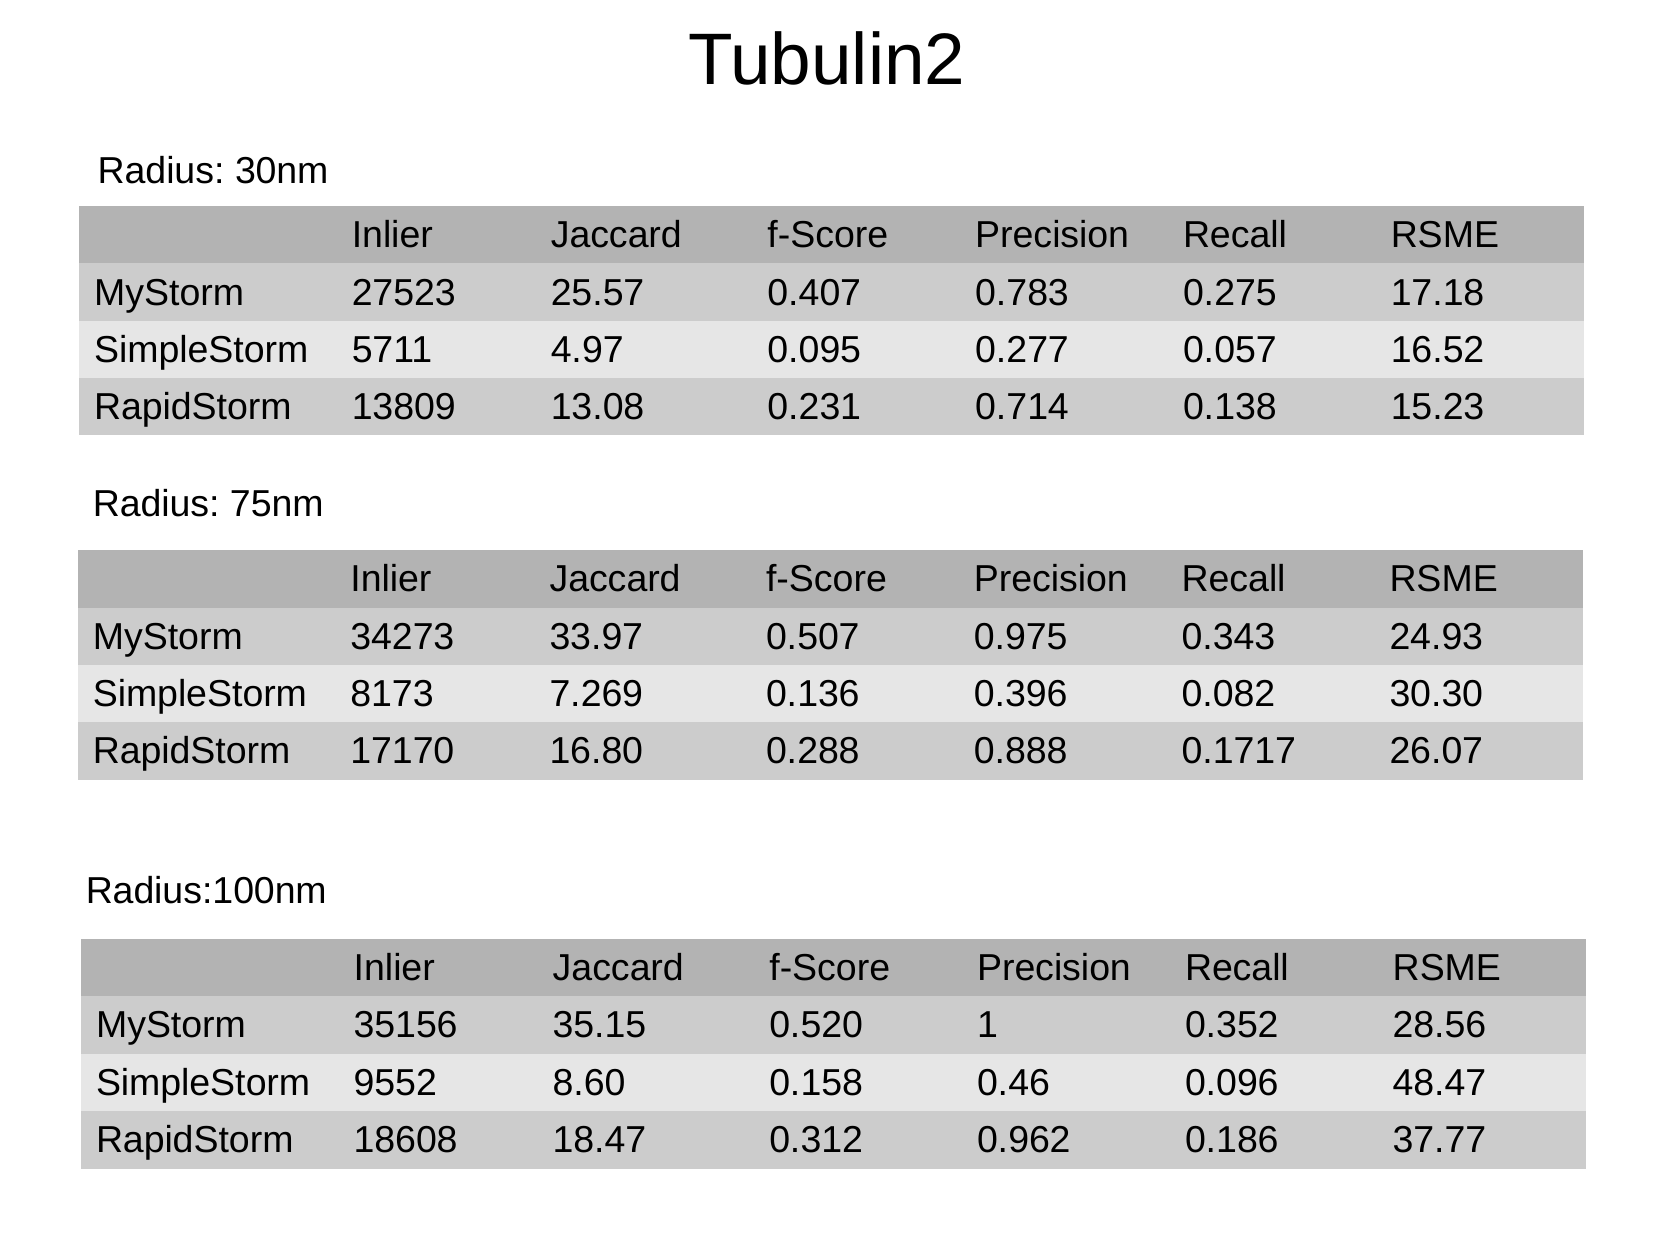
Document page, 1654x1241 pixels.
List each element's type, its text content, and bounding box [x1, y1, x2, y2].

table_cell 0.288 [751, 722, 959, 780]
table_header [81, 939, 339, 996]
table_cell 0.1717 [1167, 722, 1375, 780]
table_cell 0.507 [751, 608, 959, 665]
table_cell 1 [962, 996, 1170, 1054]
table_header f-Score [755, 939, 962, 996]
table_cell 0.312 [755, 1111, 962, 1169]
table_cell 0.714 [960, 378, 1168, 435]
table_cell 0.186 [1170, 1111, 1378, 1169]
table_header RSME [1378, 939, 1586, 996]
table_cell 16.80 [535, 722, 751, 780]
table_cell 18608 [339, 1111, 538, 1169]
table_cell 0.396 [959, 665, 1167, 722]
table_cell MyStorm [78, 608, 336, 665]
table_header Jaccard [535, 550, 751, 608]
table_cell 16.52 [1376, 321, 1584, 378]
table_cell 27523 [337, 263, 536, 321]
table_cell RapidStorm [81, 1111, 339, 1169]
table_cell 37.77 [1378, 1111, 1586, 1169]
table_cell 34273 [336, 608, 535, 665]
table_cell 33.97 [535, 608, 751, 665]
table_cell 48.47 [1378, 1054, 1586, 1111]
table_cell 13809 [337, 378, 536, 435]
table_header f-Score [753, 206, 960, 263]
table_header Inlier [336, 550, 535, 608]
table_cell 5711 [337, 321, 536, 378]
table_cell 15.23 [1376, 378, 1584, 435]
table_cell SimpleStorm [78, 665, 336, 722]
table_cell 0.888 [959, 722, 1167, 780]
table_cell 0.407 [753, 263, 960, 321]
table_cell 25.57 [536, 263, 753, 321]
table_header f-Score [751, 550, 959, 608]
table_cell 26.07 [1375, 722, 1583, 780]
table_cell 0.158 [755, 1054, 962, 1111]
table_header [79, 206, 337, 263]
table_cell SimpleStorm [79, 321, 337, 378]
table_header Recall [1170, 939, 1378, 996]
table_cell 28.56 [1378, 996, 1586, 1054]
table_cell SimpleStorm [81, 1054, 339, 1111]
table_header Precision [959, 550, 1167, 608]
table_cell 0.46 [962, 1054, 1170, 1111]
table_cell 35156 [339, 996, 538, 1054]
text_box Radius: 75nm [78, 475, 433, 532]
table_cell 9552 [339, 1054, 538, 1111]
table_cell 0.057 [1168, 321, 1376, 378]
table_cell 0.136 [751, 665, 959, 722]
text_box Radius: 30nm [82, 141, 402, 199]
table_cell MyStorm [79, 263, 337, 321]
table_header Recall [1167, 550, 1375, 608]
table_cell 17.18 [1376, 263, 1584, 321]
table_cell 0.783 [960, 263, 1168, 321]
table_cell 0.277 [960, 321, 1168, 378]
table_cell 30.30 [1375, 665, 1583, 722]
table_cell 0.082 [1167, 665, 1375, 722]
table_cell 0.352 [1170, 996, 1378, 1054]
table_cell RapidStorm [79, 378, 337, 435]
table_cell 0.138 [1168, 378, 1376, 435]
table_cell 18.47 [538, 1111, 755, 1169]
table_header Jaccard [536, 206, 753, 263]
table_header Jaccard [538, 939, 755, 996]
table_cell 0.096 [1170, 1054, 1378, 1111]
table_cell RapidStorm [78, 722, 336, 780]
table_cell 4.97 [536, 321, 753, 378]
table_cell MyStorm [81, 996, 339, 1054]
table_header Recall [1168, 206, 1376, 263]
table_header RSME [1376, 206, 1584, 263]
text_box Radius:100nm [71, 862, 426, 920]
table_header Precision [962, 939, 1170, 996]
table_cell 35.15 [538, 996, 755, 1054]
table_cell 0.095 [753, 321, 960, 378]
table_header RSME [1375, 550, 1583, 608]
table_cell 0.962 [962, 1111, 1170, 1169]
table_cell 8173 [336, 665, 535, 722]
table_cell 8.60 [538, 1054, 755, 1111]
table_header Inlier [339, 939, 538, 996]
title Tubulin2 [82, 11, 1572, 107]
table_cell 0.975 [959, 608, 1167, 665]
table_header Precision [960, 206, 1168, 263]
table_cell 0.231 [753, 378, 960, 435]
table_header [78, 550, 336, 608]
table_cell 17170 [336, 722, 535, 780]
table_cell 7.269 [535, 665, 751, 722]
table_cell 0.343 [1167, 608, 1375, 665]
table_cell 24.93 [1375, 608, 1583, 665]
table_cell 0.275 [1168, 263, 1376, 321]
table_cell 0.520 [755, 996, 962, 1054]
table_header Inlier [337, 206, 536, 263]
table_cell 13.08 [536, 378, 753, 435]
